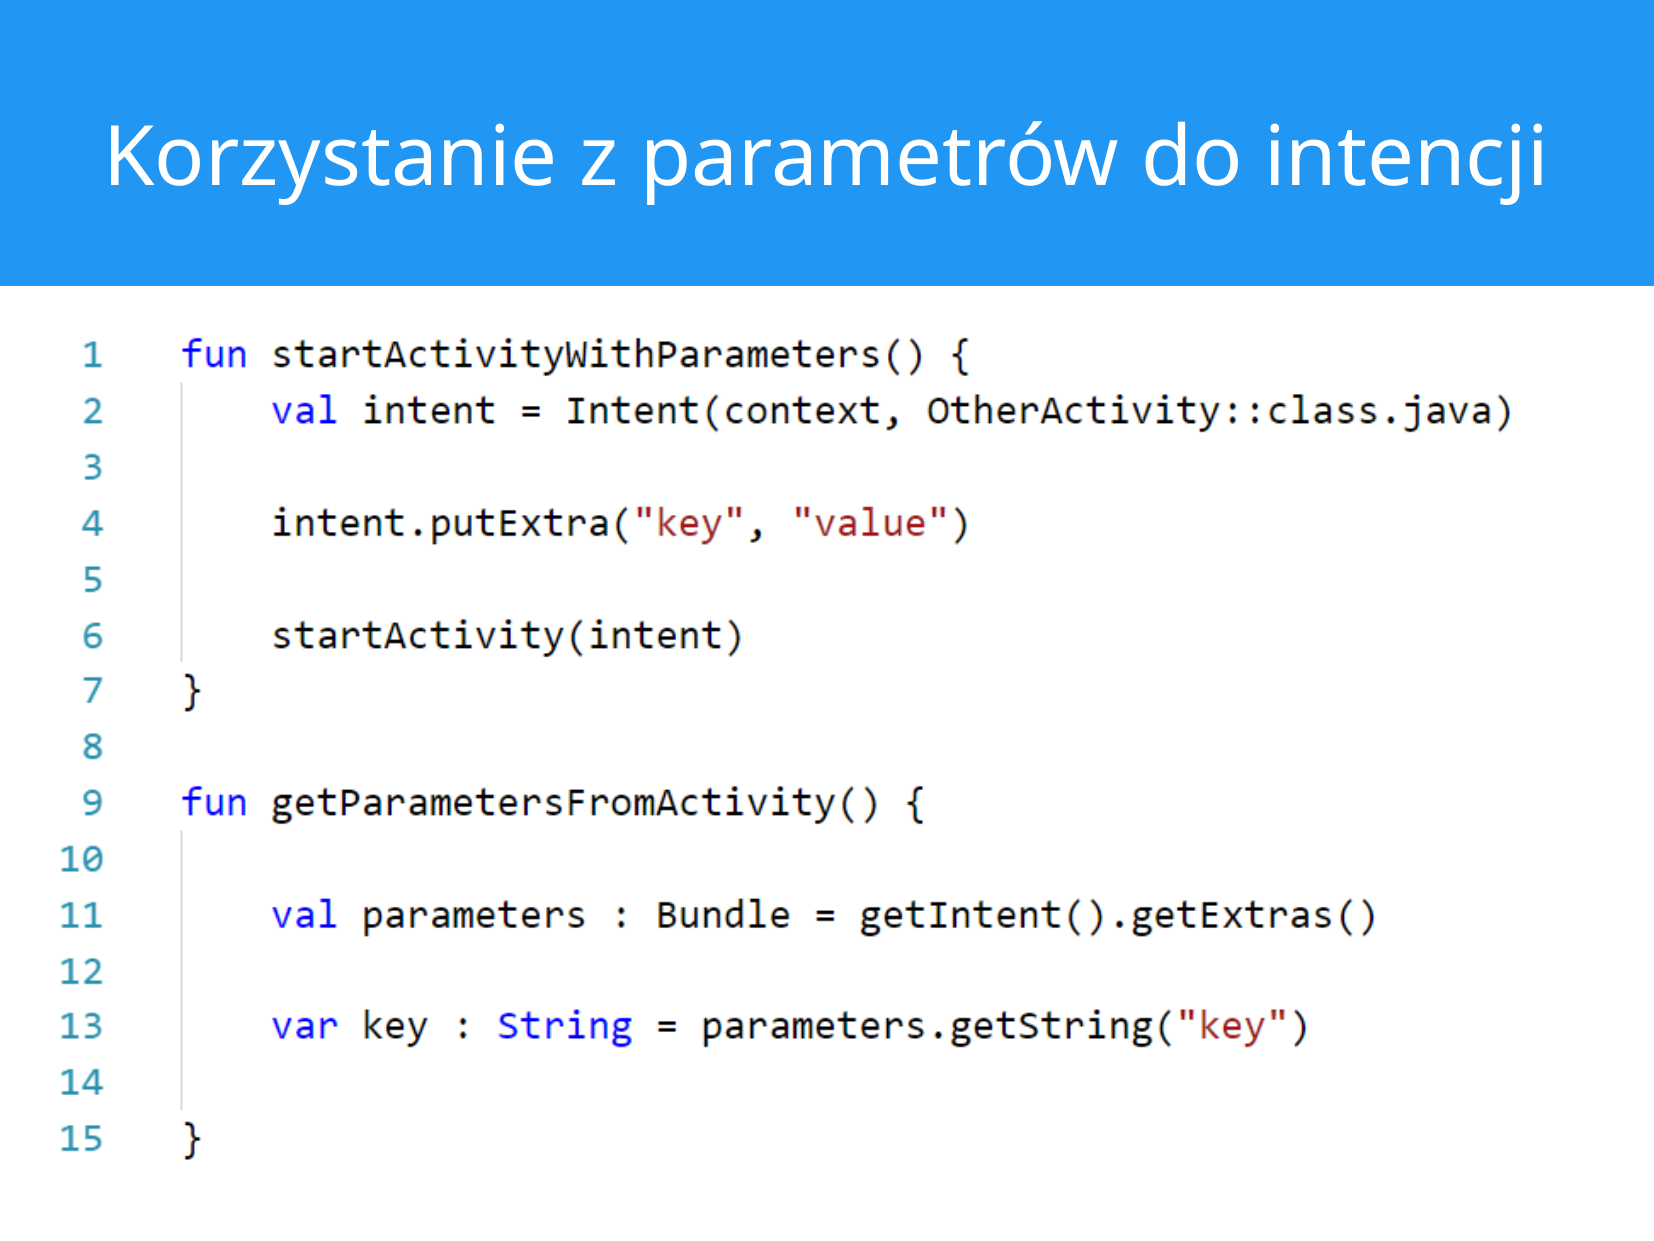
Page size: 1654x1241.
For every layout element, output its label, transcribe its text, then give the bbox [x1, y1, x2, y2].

picture [38, 330, 1622, 1170]
title Korzystanie z parametrów do intencji [82, 49, 1571, 257]
